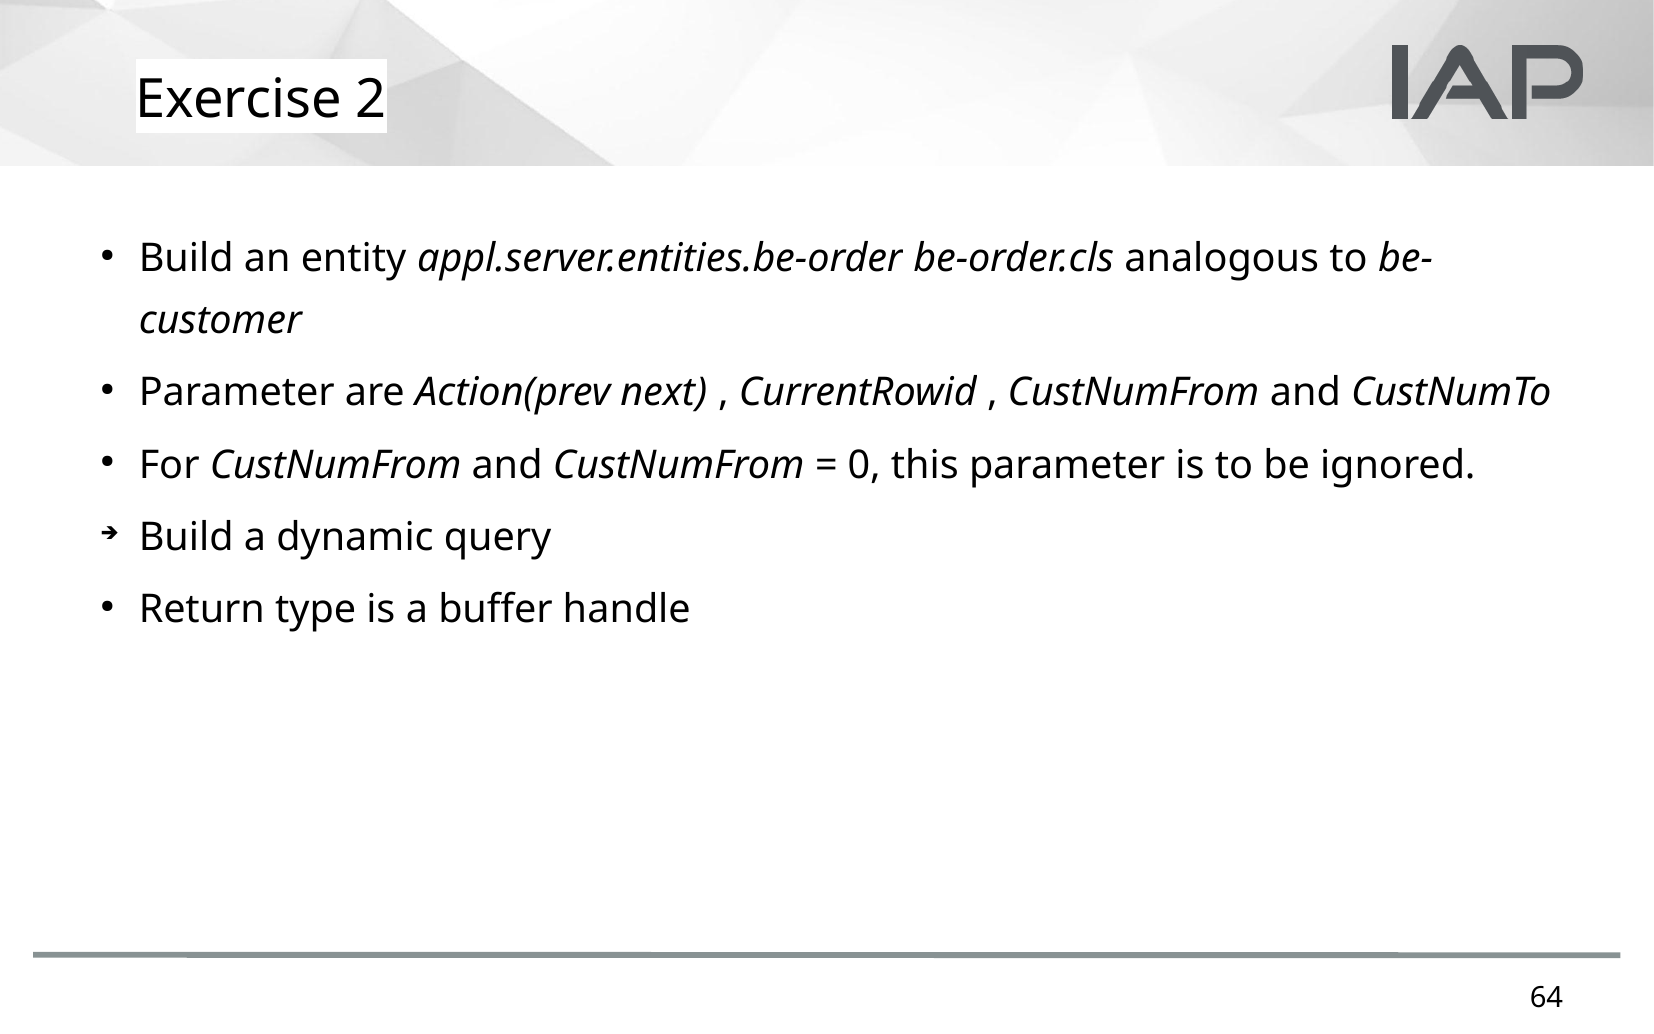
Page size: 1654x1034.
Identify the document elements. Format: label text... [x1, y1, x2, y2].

picture [0, 0, 1654, 166]
list Build an entity appl.server.entities.be-order be-order.cls analogous to be-customer Parameter are Action(prev next) , CurrentRowid , CustNumFrom and CustNumTo For CustNumFrom and CustNumFrom = 0, this parameter is to be ignored. Build a dynamic query Return type is a buffer handle [82, 221, 1571, 916]
title Exercise 2 [135, 41, 1264, 152]
